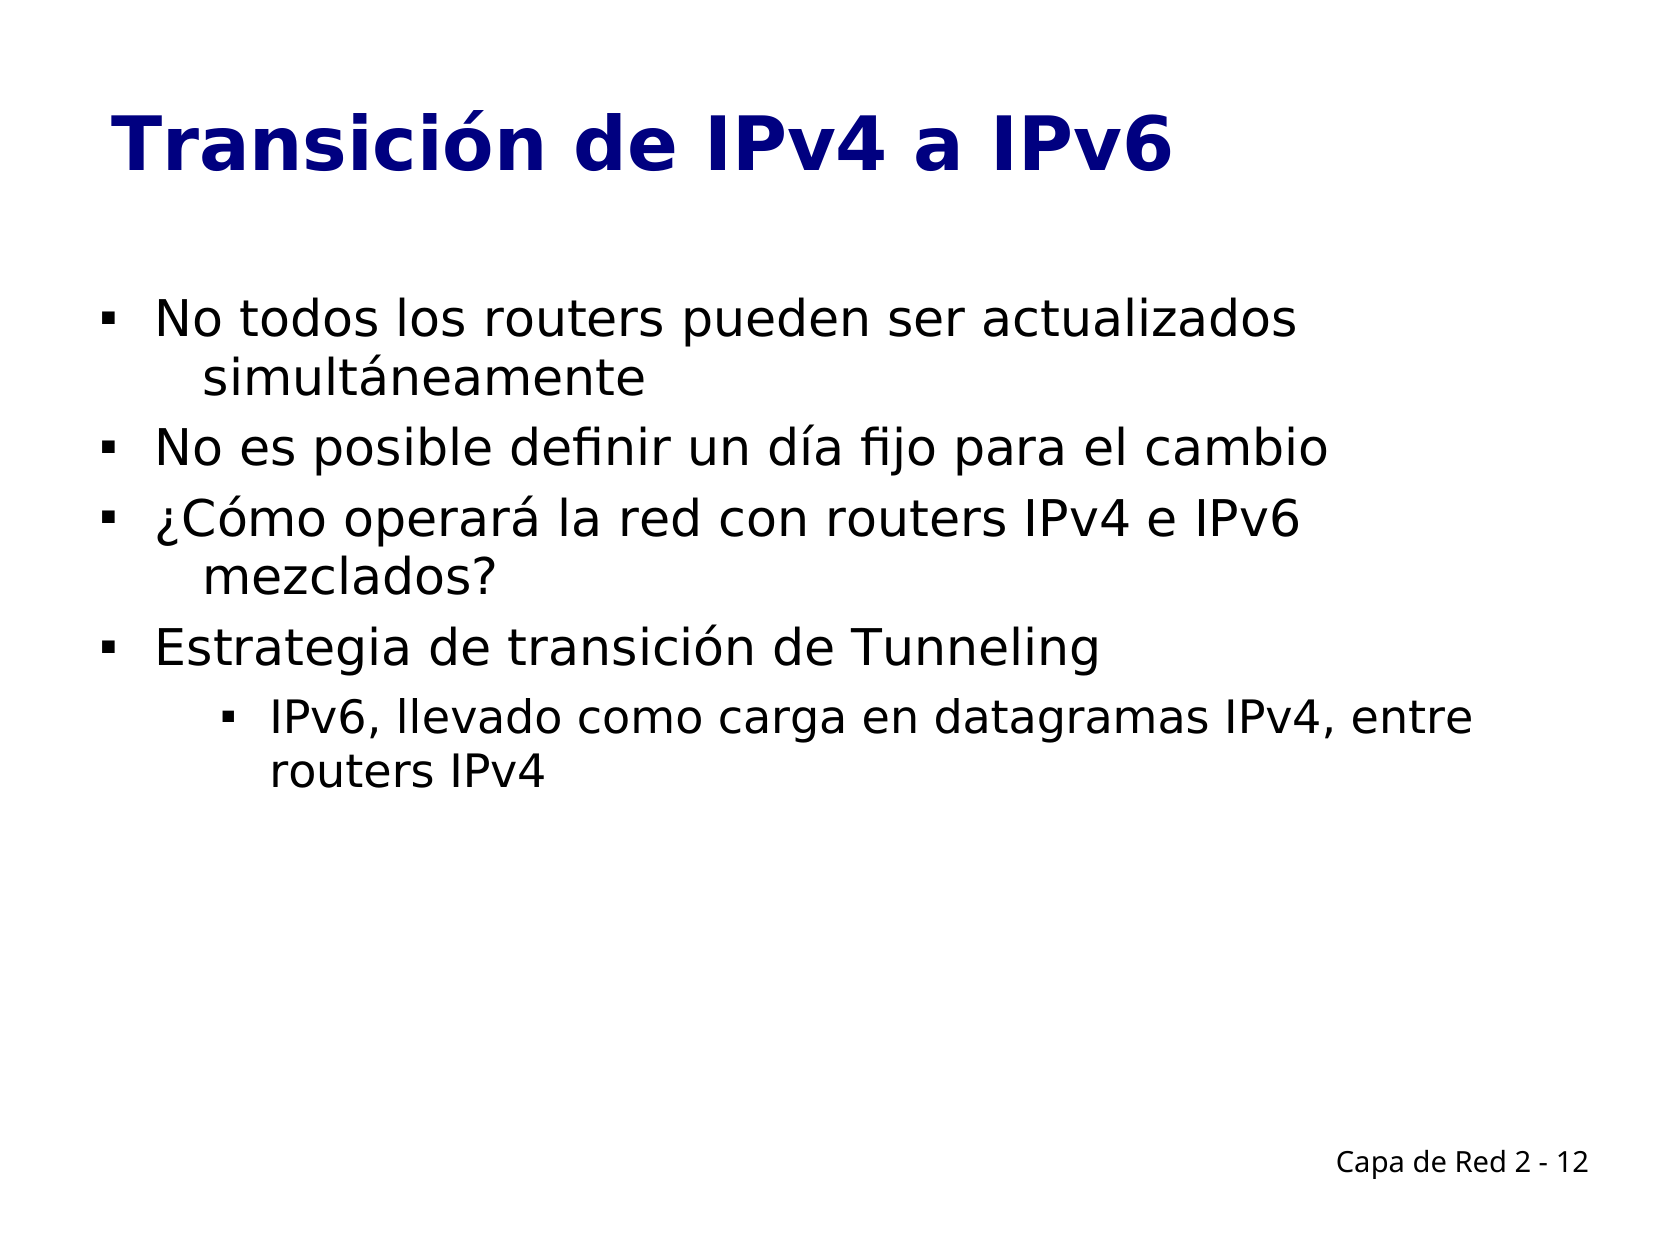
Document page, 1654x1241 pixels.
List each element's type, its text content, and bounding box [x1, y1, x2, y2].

list No todos los routers pueden ser actualizados simultáneamente No es posible definir un día fijo para el cambio ¿Cómo operará la red con routers IPv4 e IPv6 mezclados? Estrategia de transición de Tunneling IPv6, llevado como carga en datagramas IPv4, entre routers IPv4 [96, 289, 1590, 797]
title Transición de IPv4 a IPv6 [96, 41, 1502, 248]
